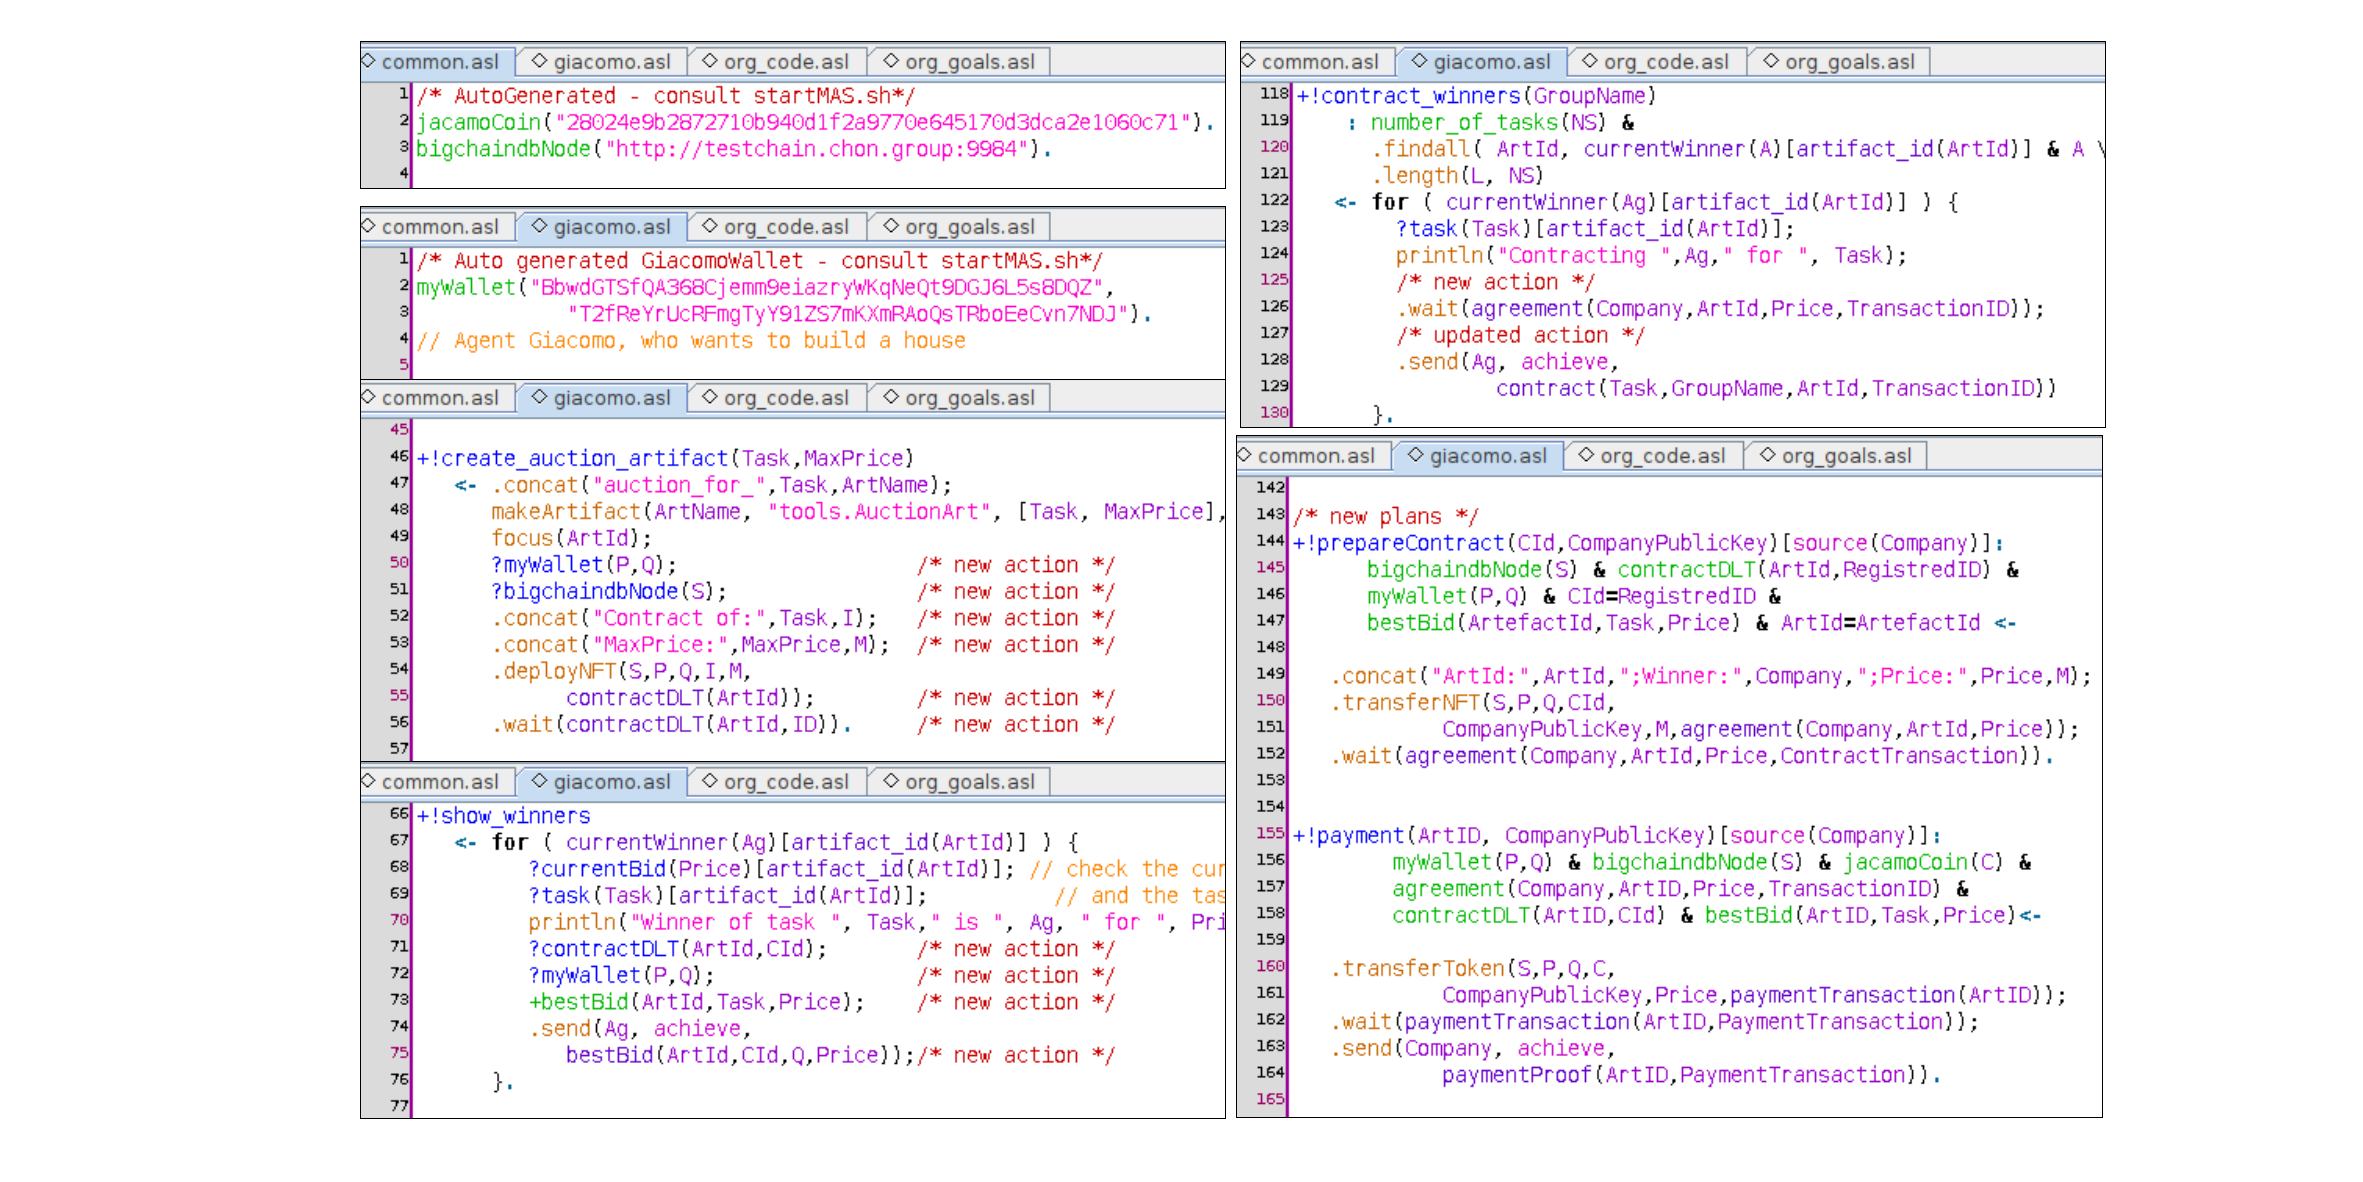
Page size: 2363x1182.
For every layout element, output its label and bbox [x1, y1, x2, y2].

picture [360, 206, 1226, 1119]
picture [1240, 41, 2106, 428]
picture [1236, 435, 2103, 1118]
picture [360, 41, 1226, 189]
